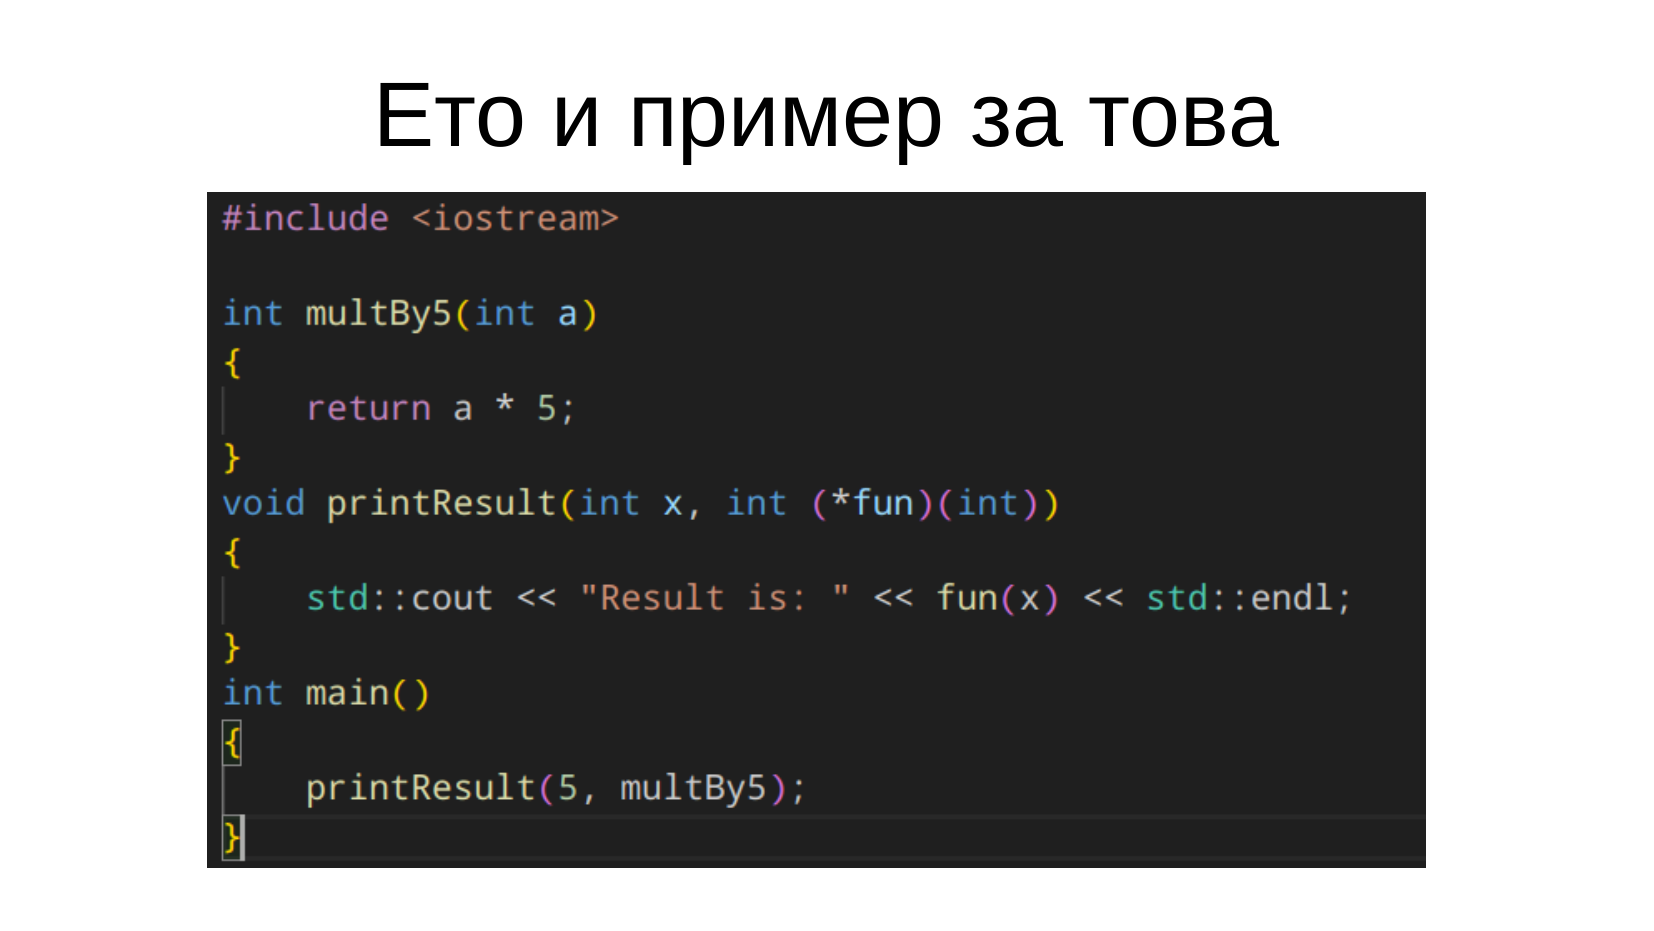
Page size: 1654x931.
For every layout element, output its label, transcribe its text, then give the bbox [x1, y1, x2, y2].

title Ето и пример за това [82, 37, 1571, 193]
picture [207, 192, 1426, 868]
